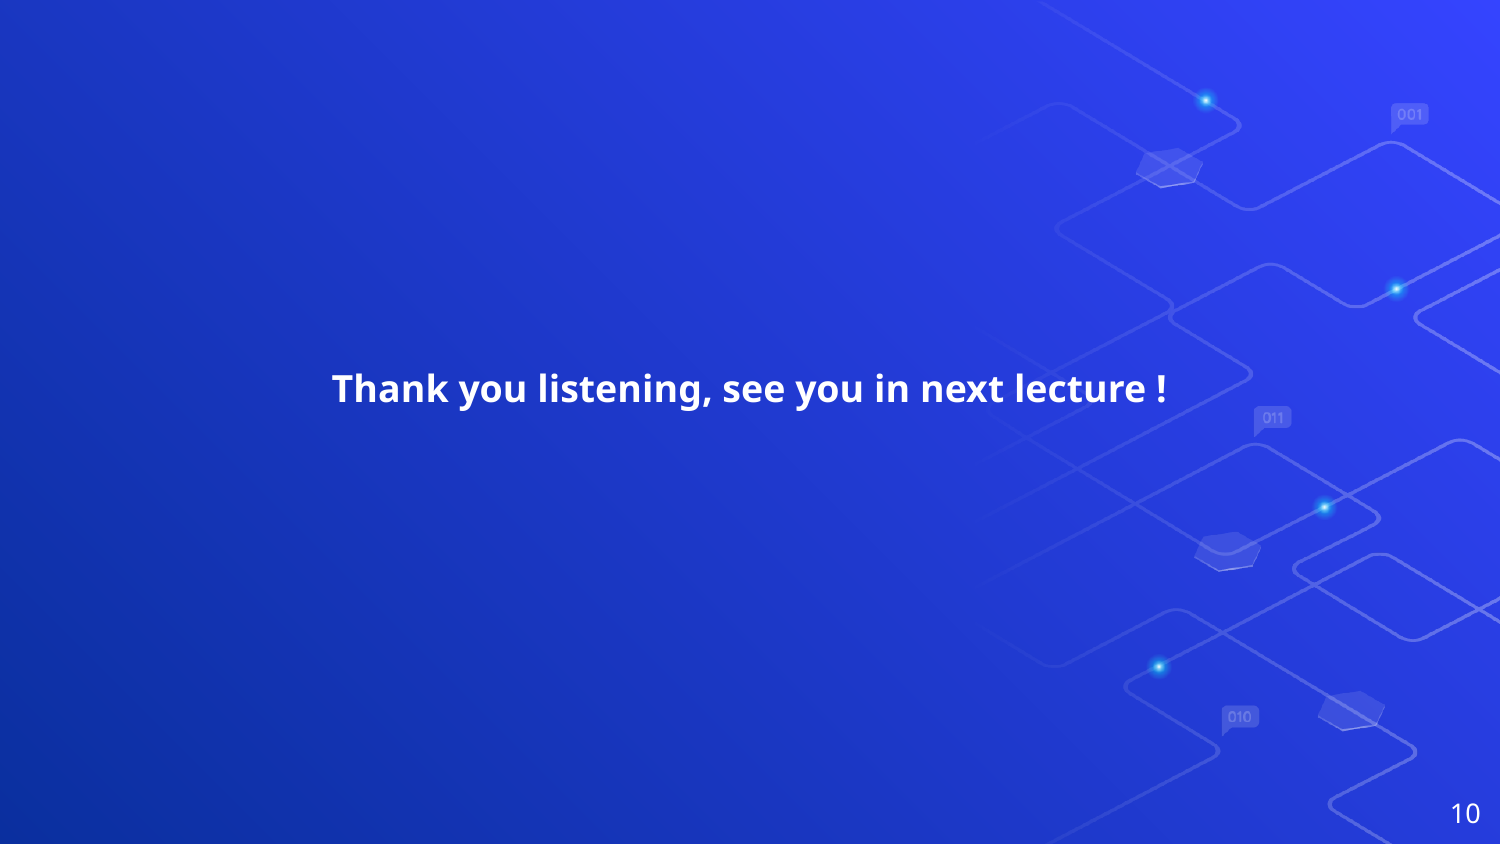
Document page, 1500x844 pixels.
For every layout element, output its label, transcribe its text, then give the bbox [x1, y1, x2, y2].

text_box <number> [1391, 782, 1482, 844]
picture [0, 0, 1500, 844]
text_box Thank you listening, see you in next lecture ! [181, 365, 1319, 410]
